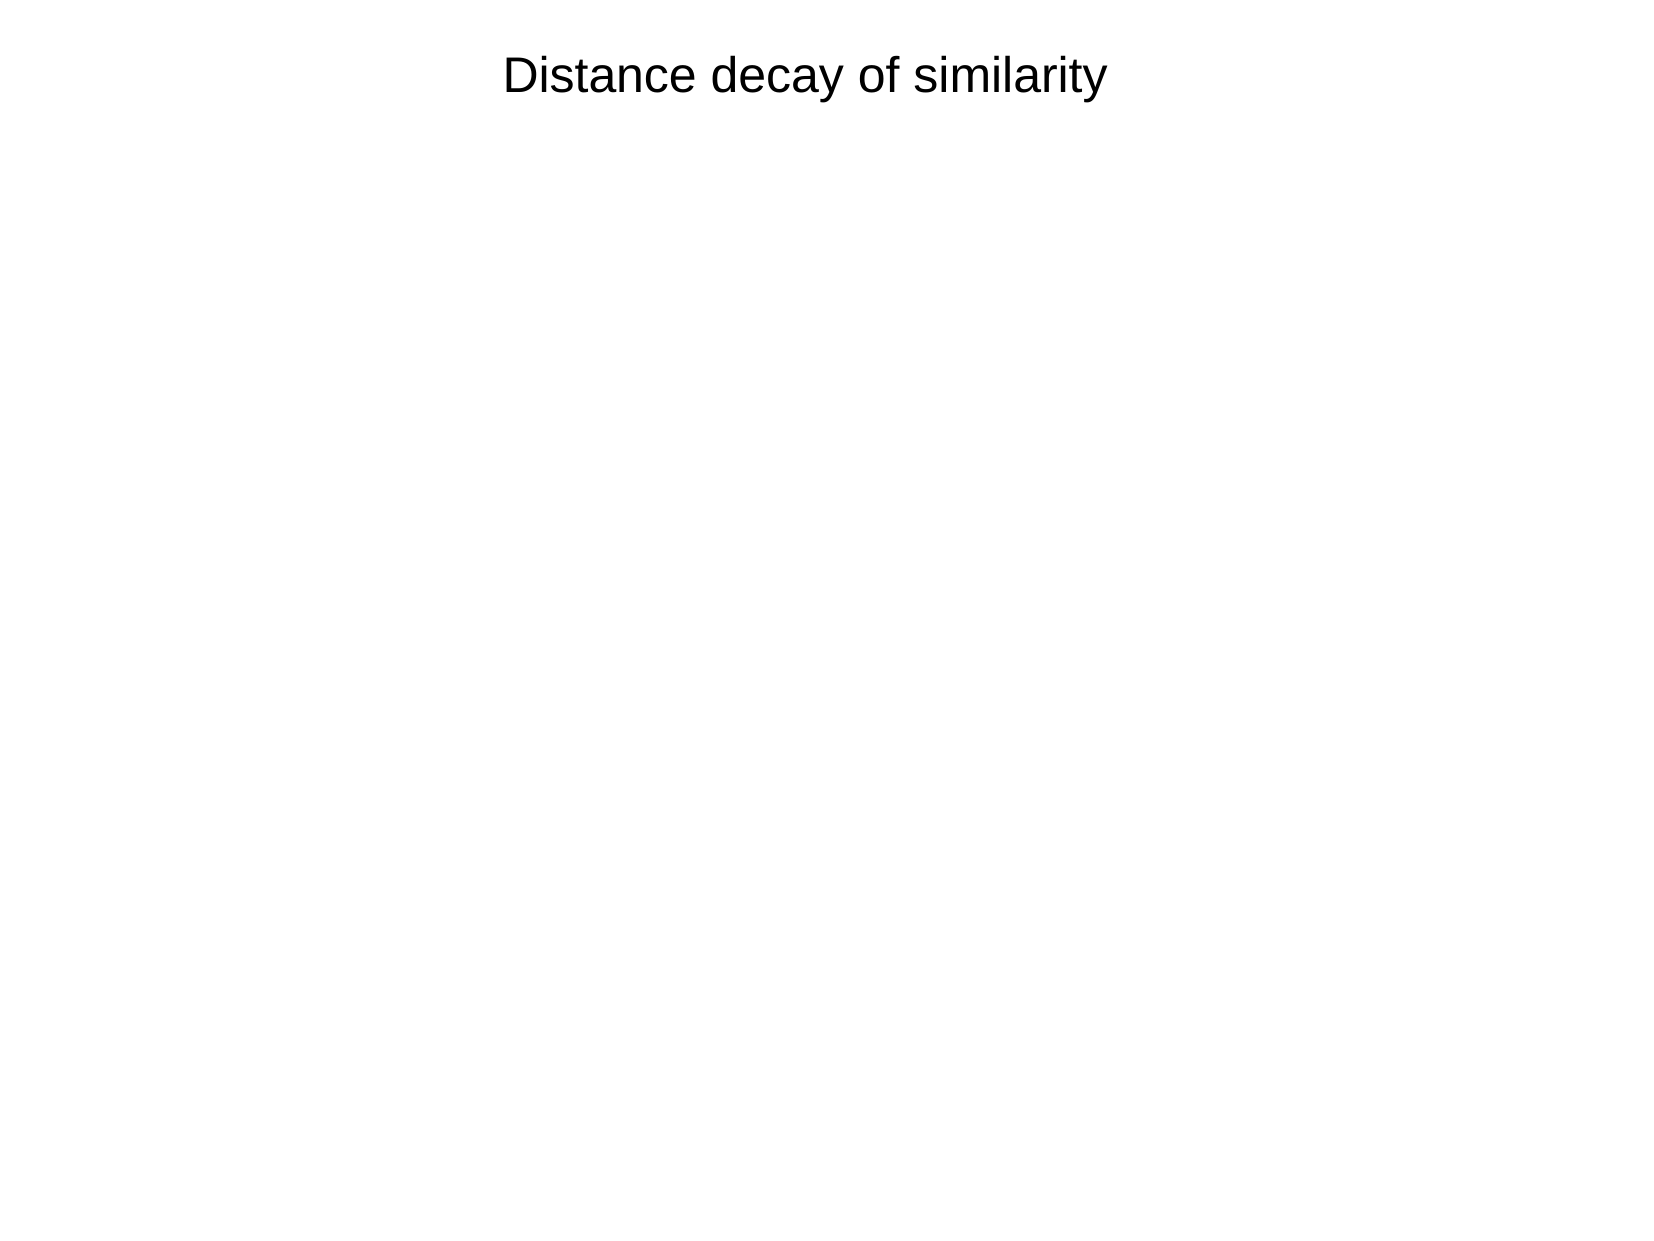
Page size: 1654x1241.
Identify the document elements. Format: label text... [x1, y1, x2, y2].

text_box Distance decay of similarity [487, 40, 1493, 121]
